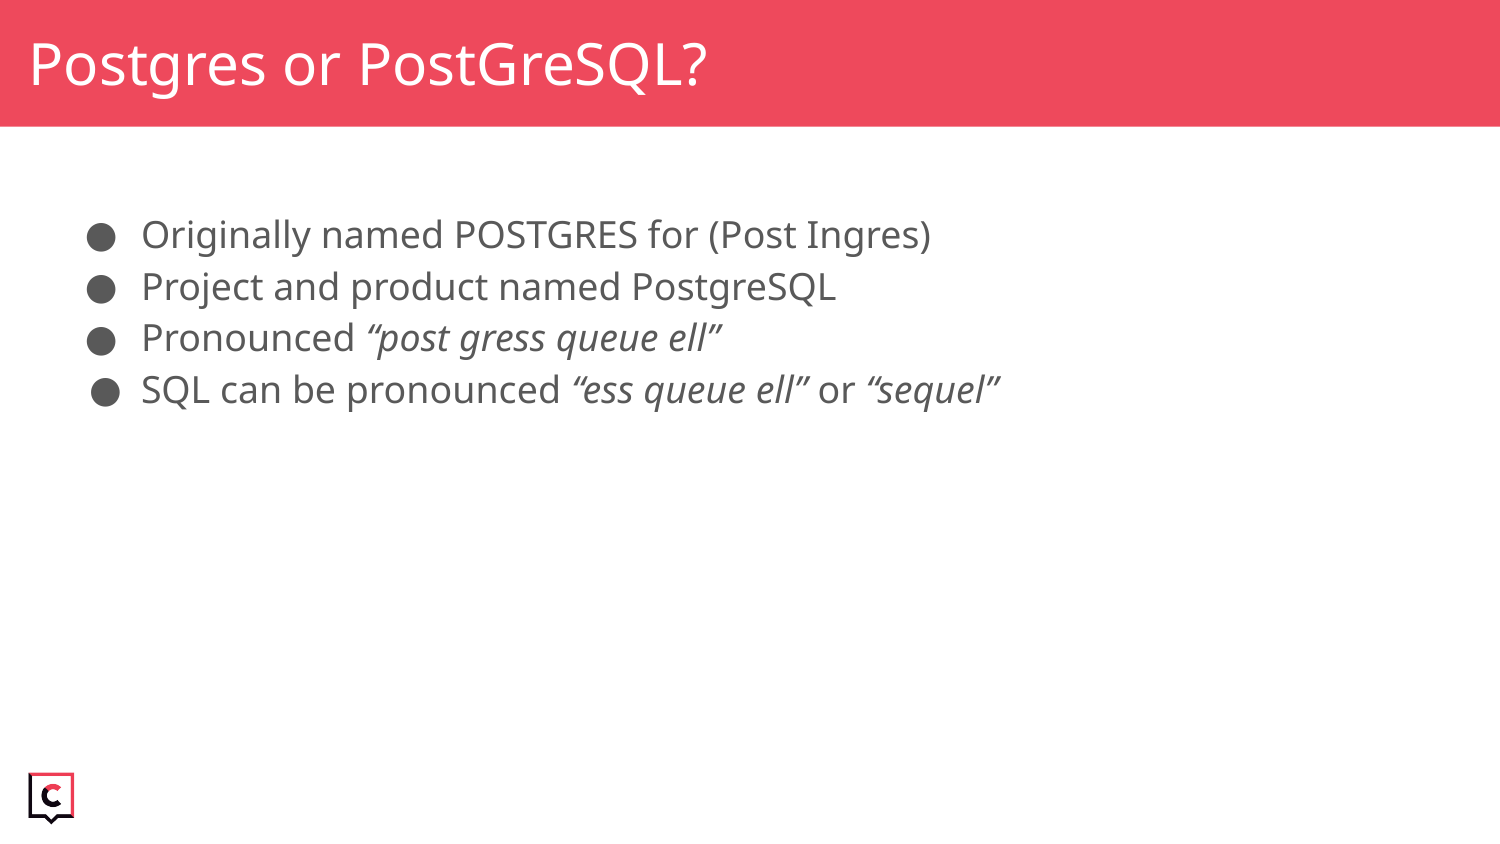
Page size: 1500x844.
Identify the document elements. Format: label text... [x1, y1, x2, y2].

title Postgres or PostGreSQL? [13, 12, 1412, 107]
picture [19, 764, 82, 830]
list Originally named POSTGRES for (Post Ingres) Project and product named PostgreSQL Pronounced “post gress queue ell” SQL can be pronounced “ess queue ell” or “sequel” [51, 189, 1449, 750]
